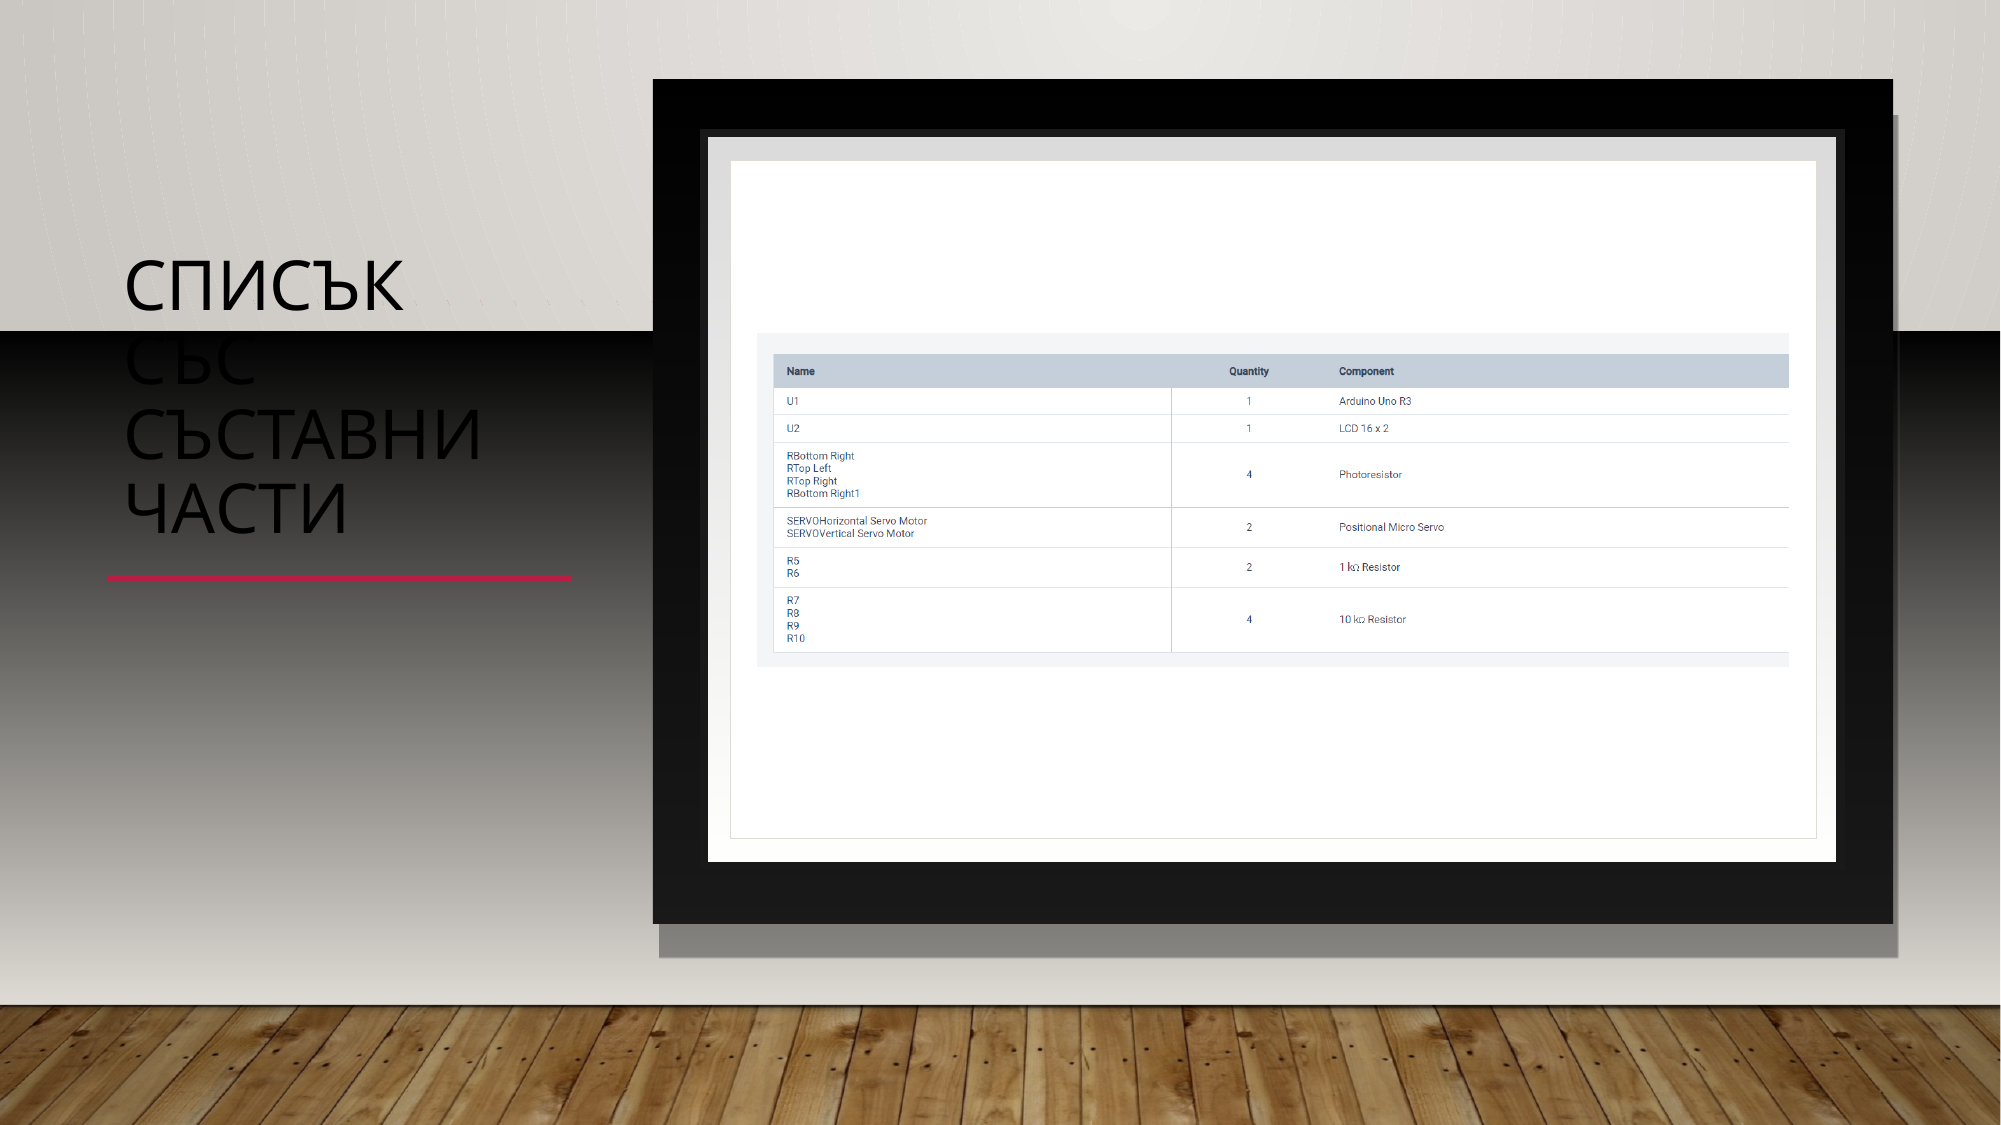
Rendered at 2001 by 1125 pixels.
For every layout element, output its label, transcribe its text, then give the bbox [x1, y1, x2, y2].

title Списък със съставни части [108, 241, 572, 549]
picture [757, 334, 1789, 667]
text_box [0, 0, 2000, 1005]
picture [0, 1005, 2000, 1125]
